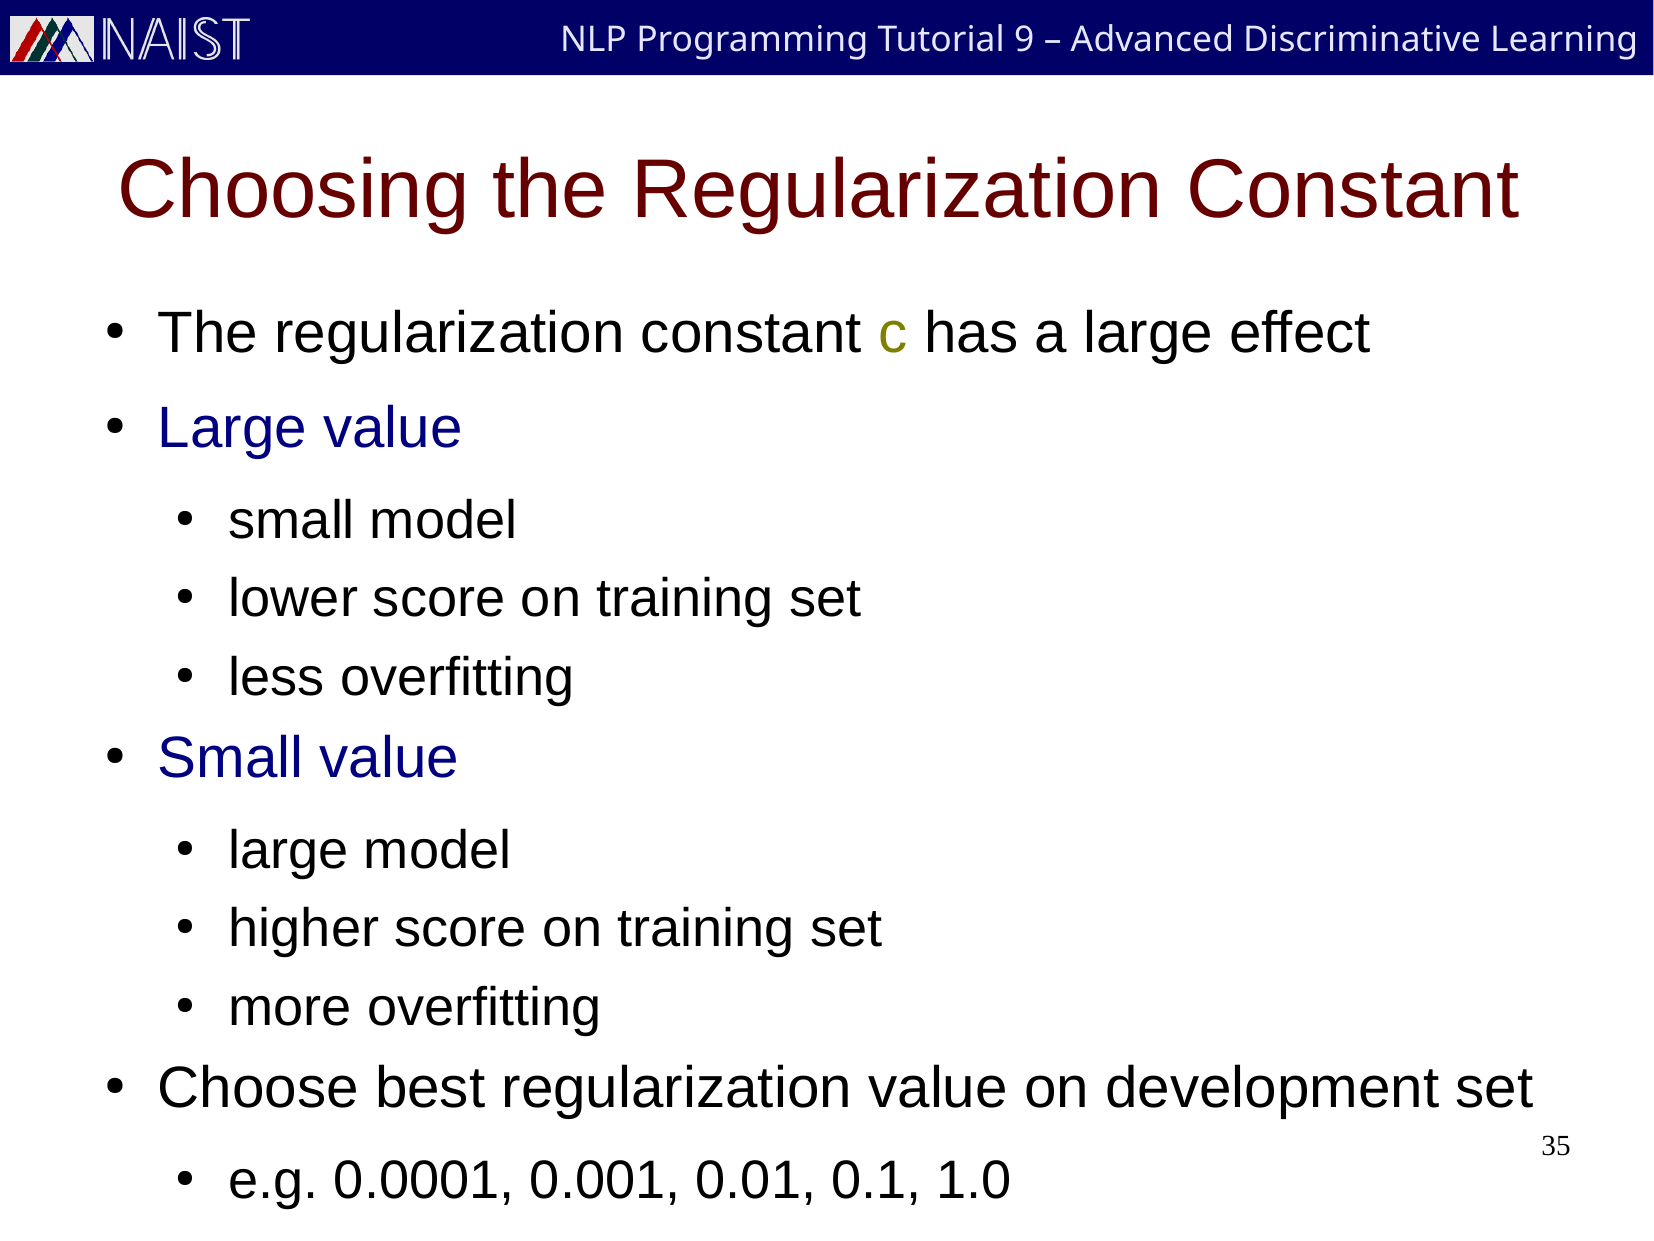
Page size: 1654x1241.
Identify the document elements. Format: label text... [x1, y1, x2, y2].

picture [10, 16, 94, 62]
picture [102, 17, 251, 60]
title Choosing the Regularization Constant [75, 92, 1564, 285]
list The regularization constant c has a large effect Large value small model lower score on training set less overfitting Small value large model higher score on training set more overfitting Choose best regularization value on development set e.g. 0.0001, 0.001, 0.01, 0.1, 1.0 [86, 300, 1576, 1211]
